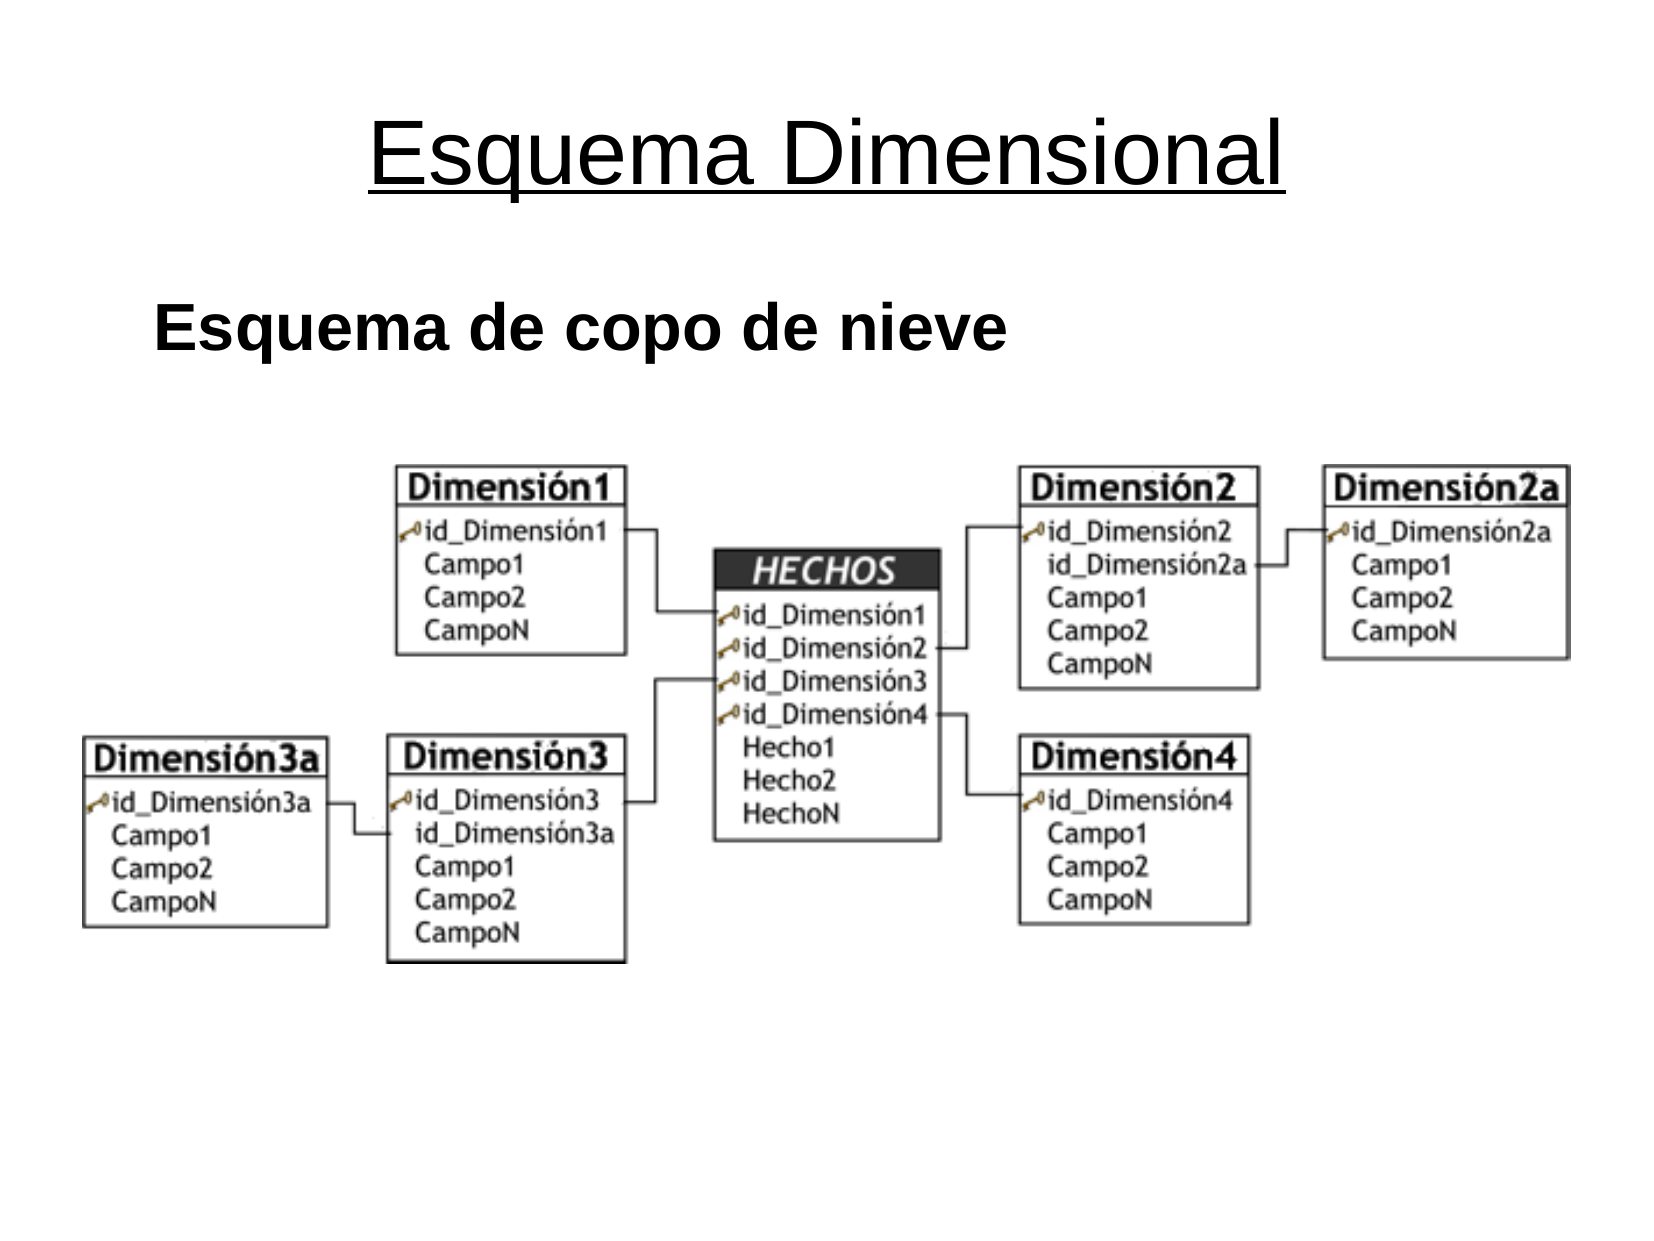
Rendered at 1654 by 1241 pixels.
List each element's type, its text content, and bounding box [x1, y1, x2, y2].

picture [82, 464, 1571, 964]
list Esquema de copo de nieve [82, 290, 1571, 388]
title Esquema Dimensional [82, 49, 1571, 257]
